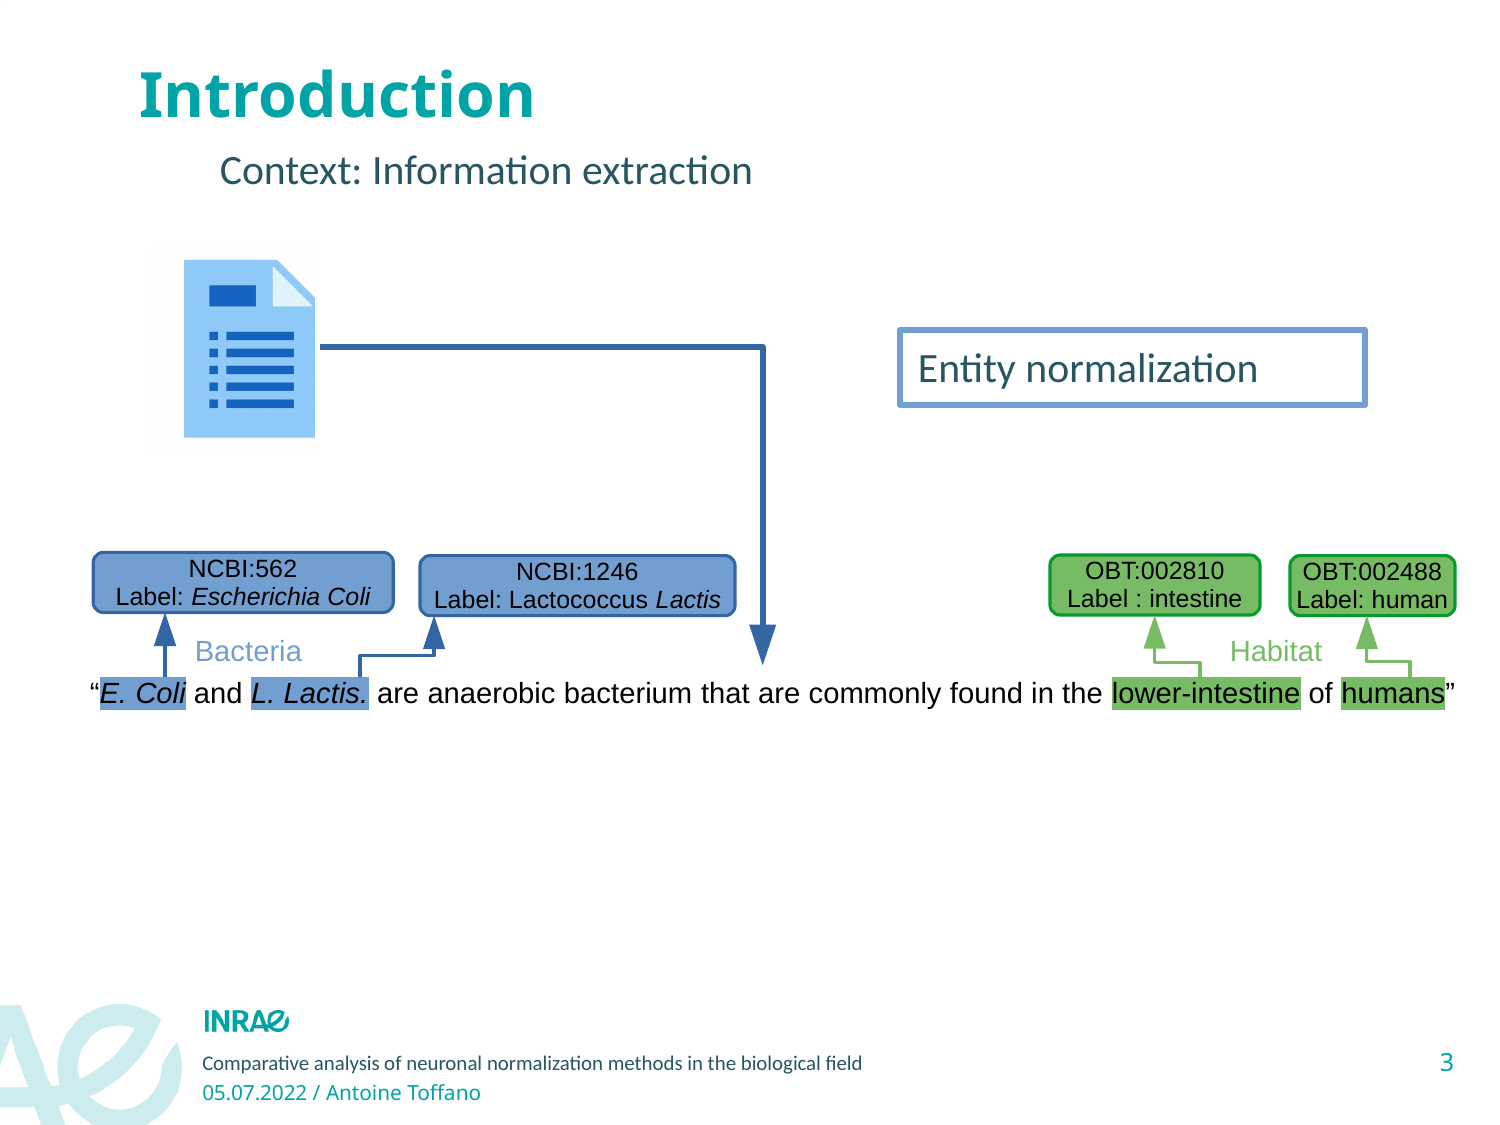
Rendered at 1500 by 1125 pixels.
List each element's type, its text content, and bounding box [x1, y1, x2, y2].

text_box OBT:002488 Label: human [1290, 555, 1456, 616]
text_box Introduction [139, 24, 1396, 170]
text_box Context: Information extraction [205, 140, 1396, 253]
picture [150, 247, 315, 450]
picture [0, 996, 328, 1125]
text_box Habitat [1215, 627, 1397, 669]
text_box “E. Coli and L. Lactis. are anaerobic bacterium that are commonly found in the lower-intestine of humans” [75, 669, 1471, 751]
text_box NCBI:1246 Label: Lactococcus Lactis [420, 555, 736, 616]
text_box NCBI:562 Label: Escherichia Coli [93, 552, 394, 613]
text_box Entity normalization [900, 329, 1365, 405]
text_box OBT:002810 Label : intestine [1050, 554, 1261, 616]
text_box Bacteria [180, 627, 541, 708]
